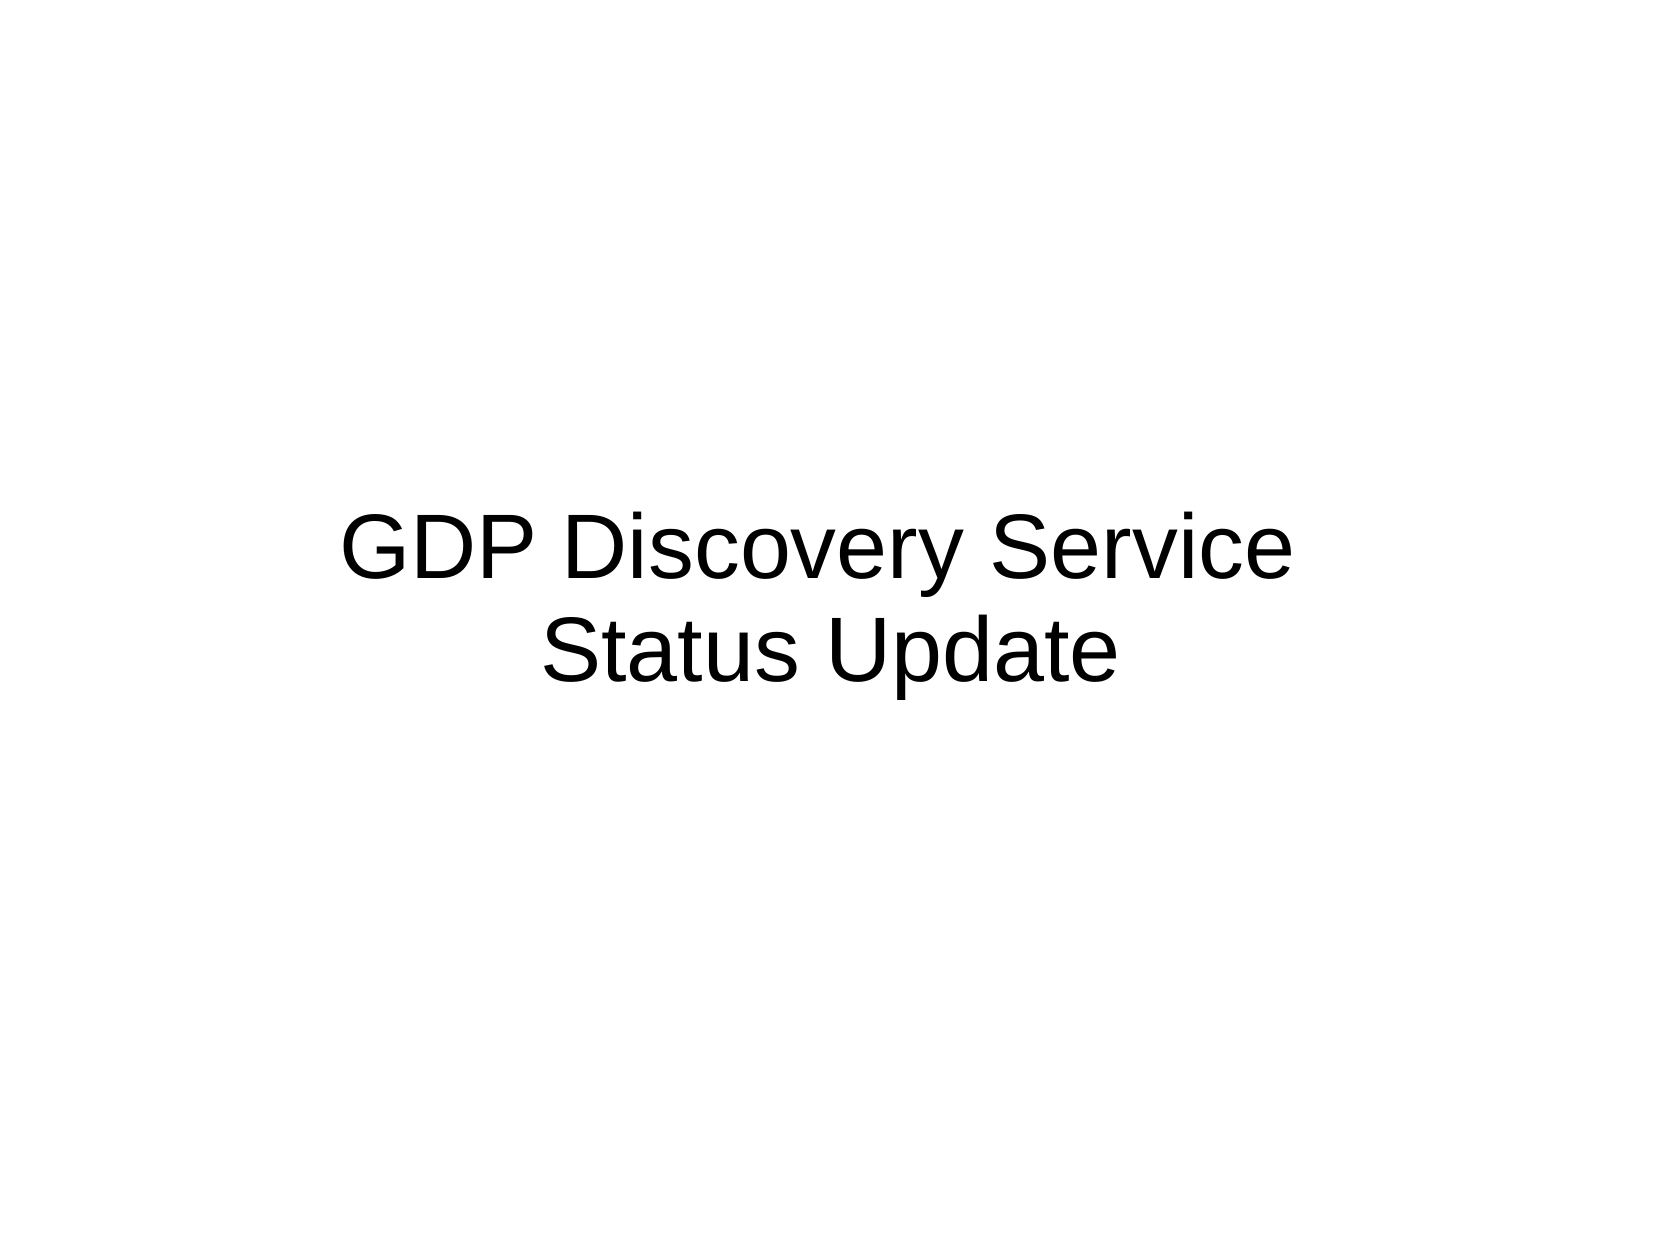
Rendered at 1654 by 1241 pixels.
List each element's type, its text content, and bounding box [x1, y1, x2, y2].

title GDP Discovery Service Status Update [86, 495, 1576, 703]
